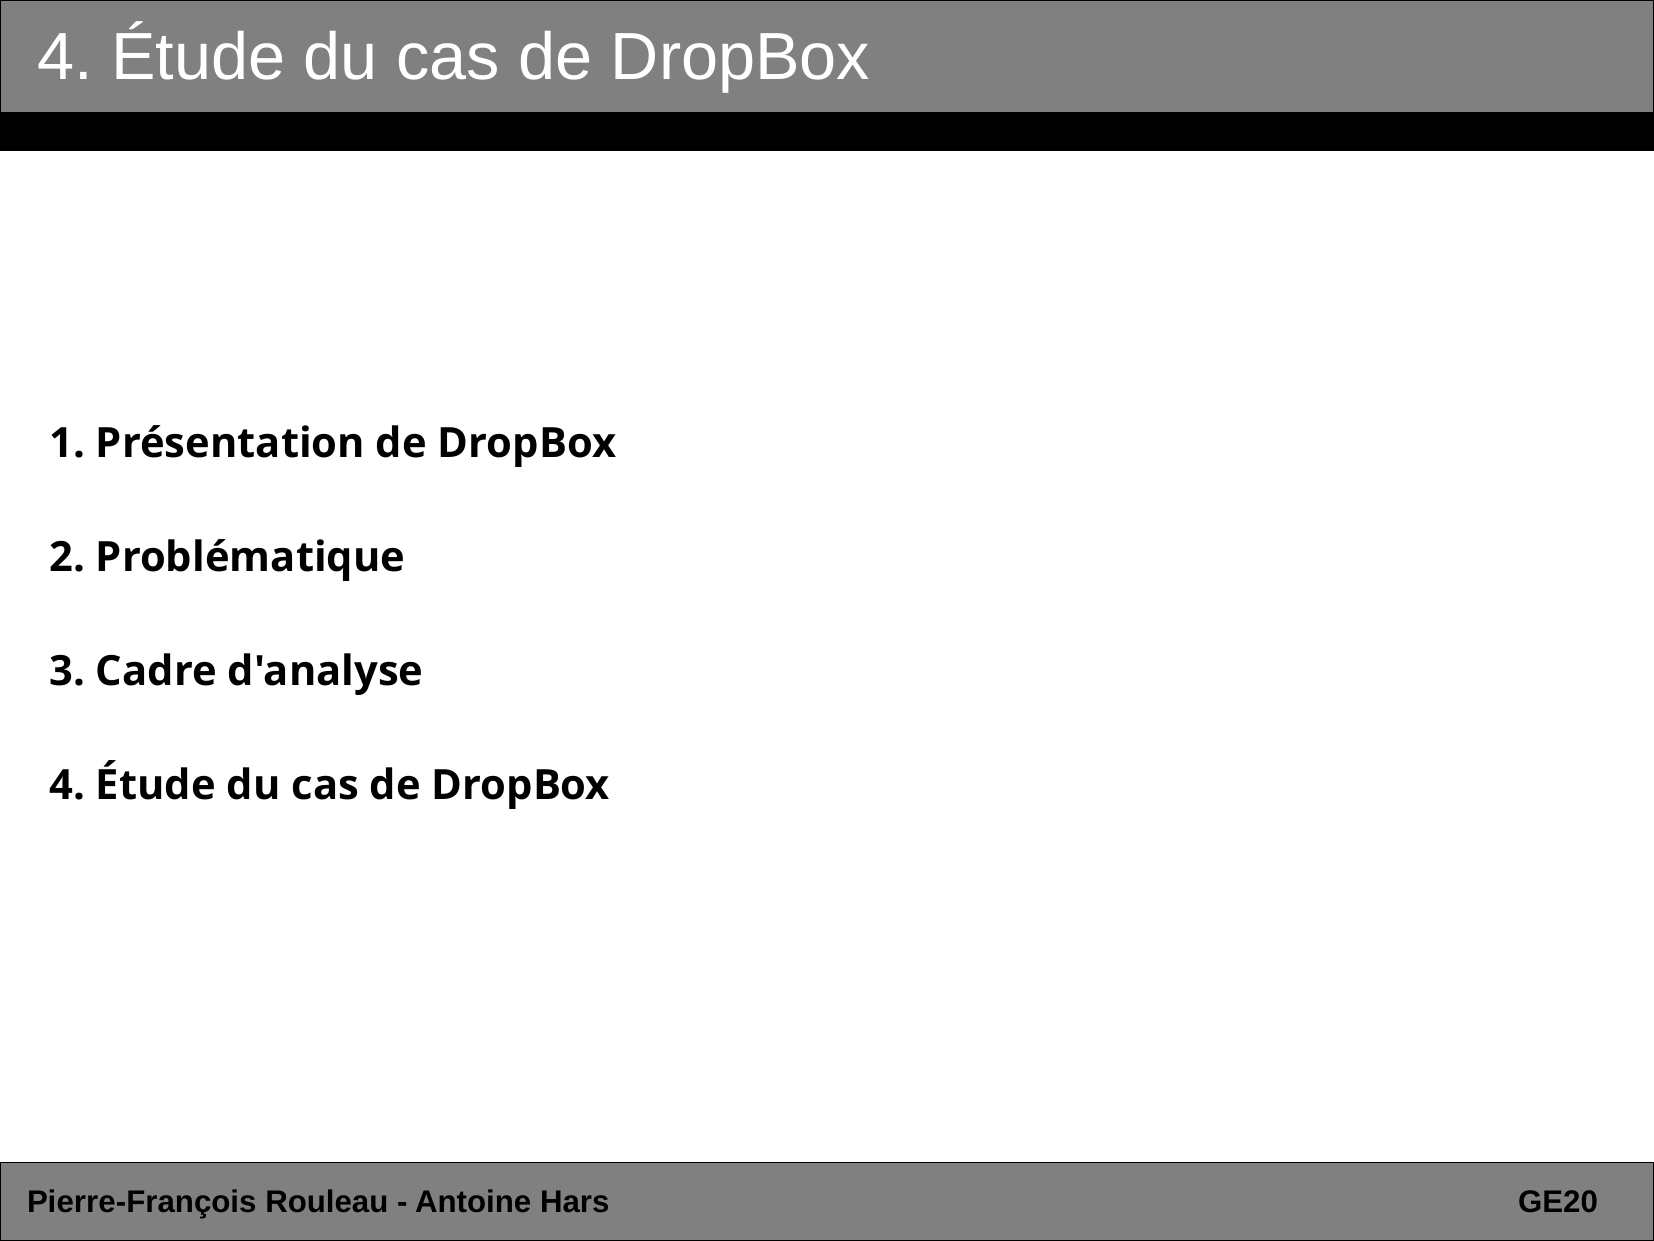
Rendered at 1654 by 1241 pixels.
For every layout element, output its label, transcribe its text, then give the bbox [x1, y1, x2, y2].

text_box GE20 [1462, 1162, 1654, 1241]
text_box [0, 0, 1654, 151]
text_box Pierre-François Rouleau - Antoine Hars [0, 1162, 638, 1241]
title 4. Étude du cas de DropBox [37, 0, 1526, 113]
subtitle 1. Présentation de DropBox 2. Problématique 3. Cadre d'analyse 4. Étude du cas de DropBox [49, 231, 1538, 1051]
text_box [638, 1162, 1462, 1241]
